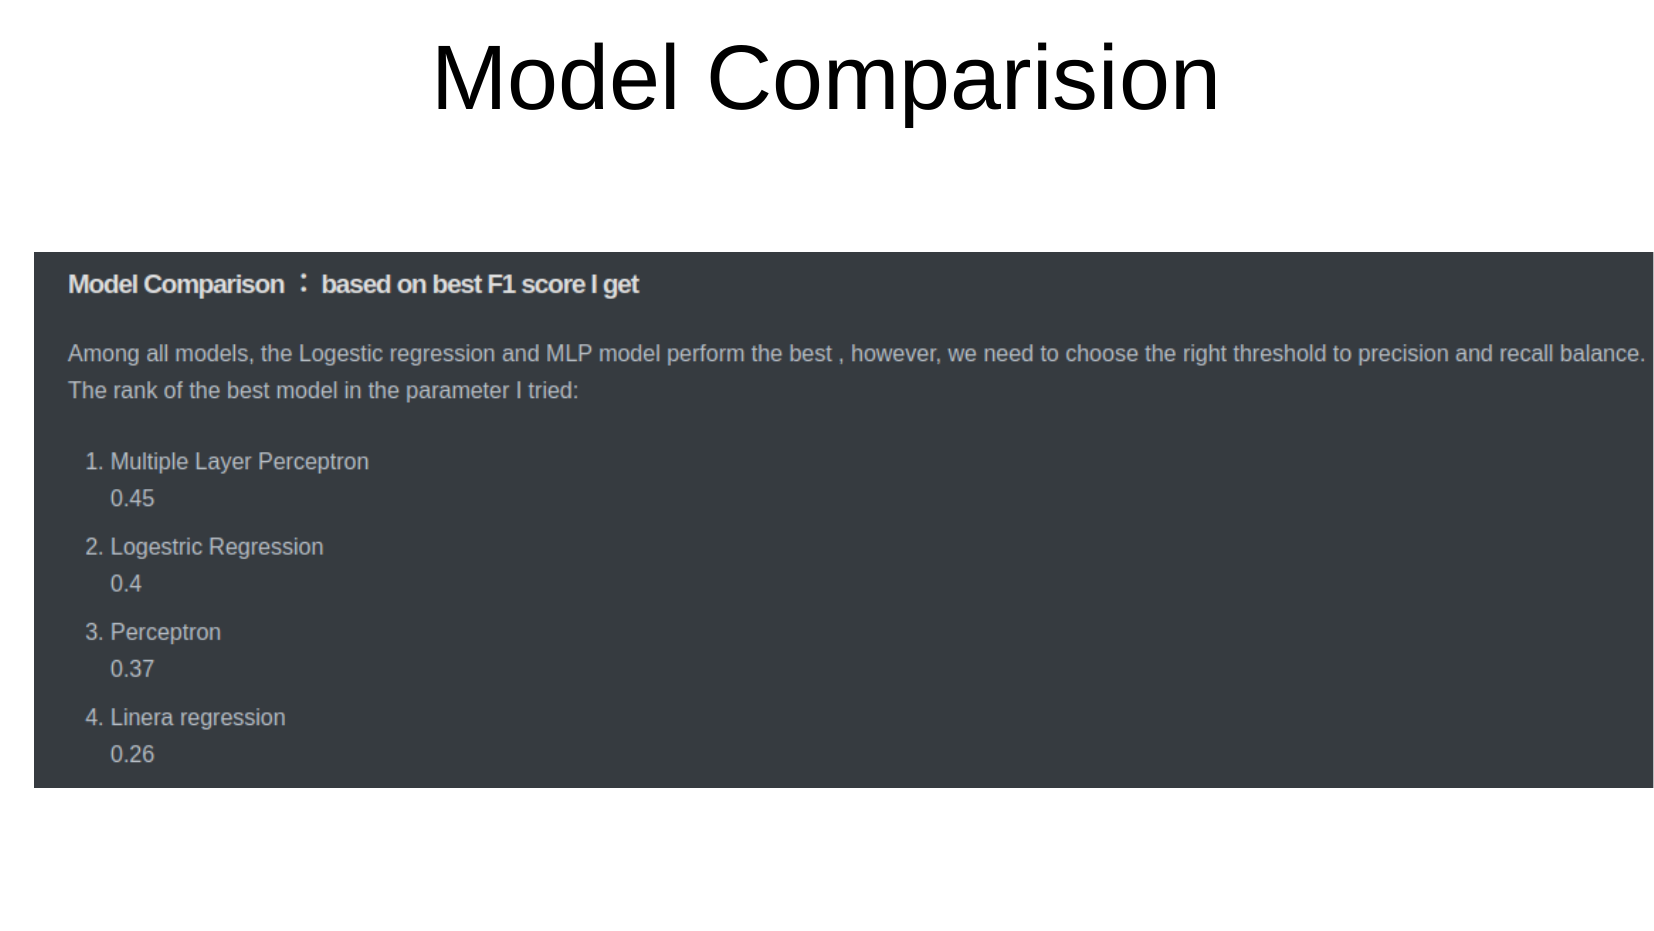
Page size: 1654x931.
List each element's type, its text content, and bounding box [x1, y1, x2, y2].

picture [34, 252, 1654, 788]
title Model Comparision [82, 0, 1571, 156]
